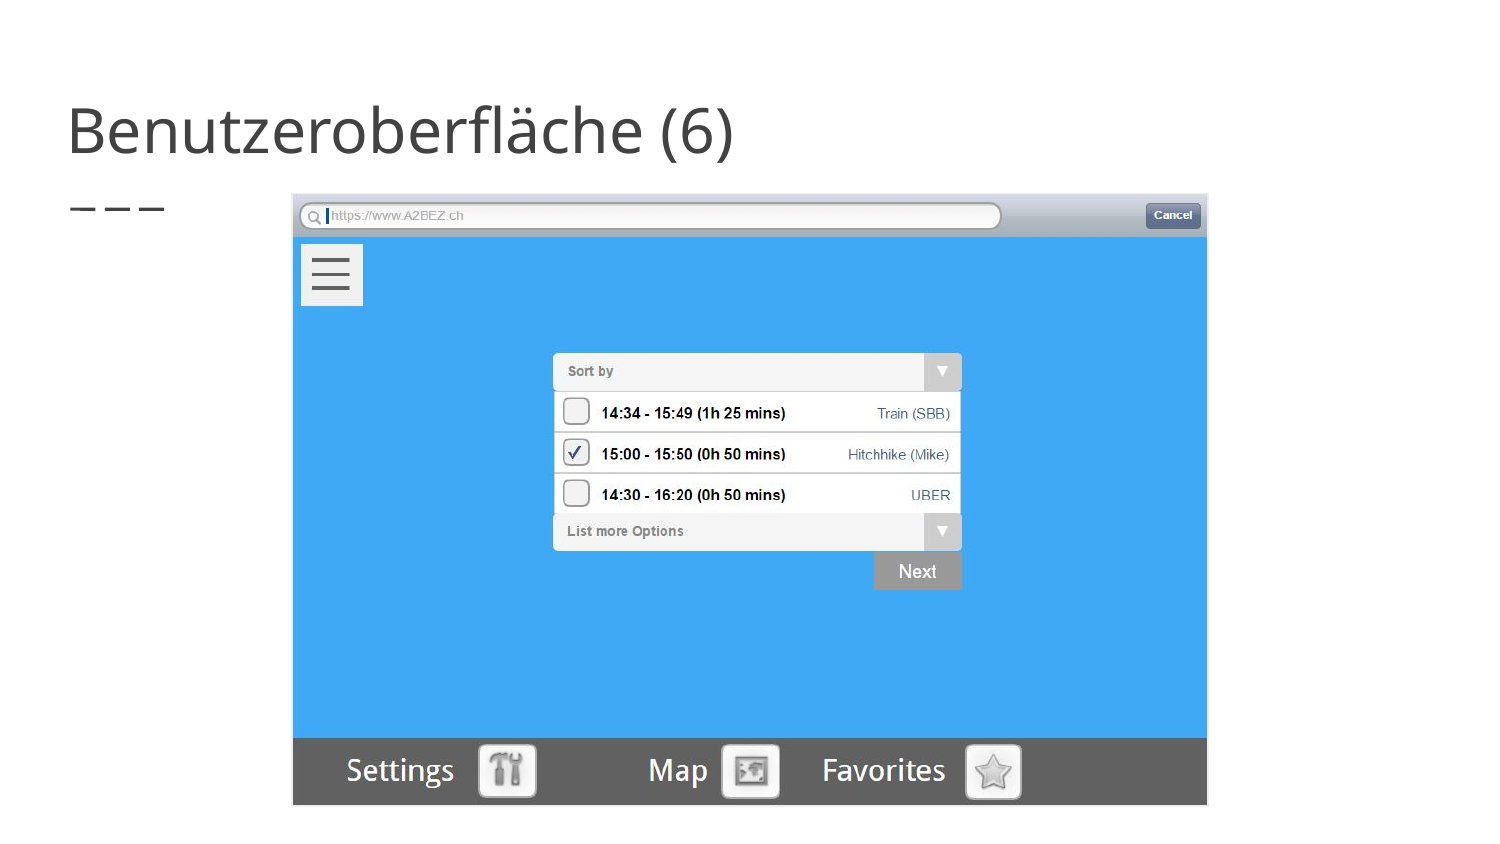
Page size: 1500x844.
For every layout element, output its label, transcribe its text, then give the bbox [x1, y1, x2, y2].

picture [291, 193, 1209, 807]
title Benutzeroberfläche (6) [51, 61, 1449, 182]
